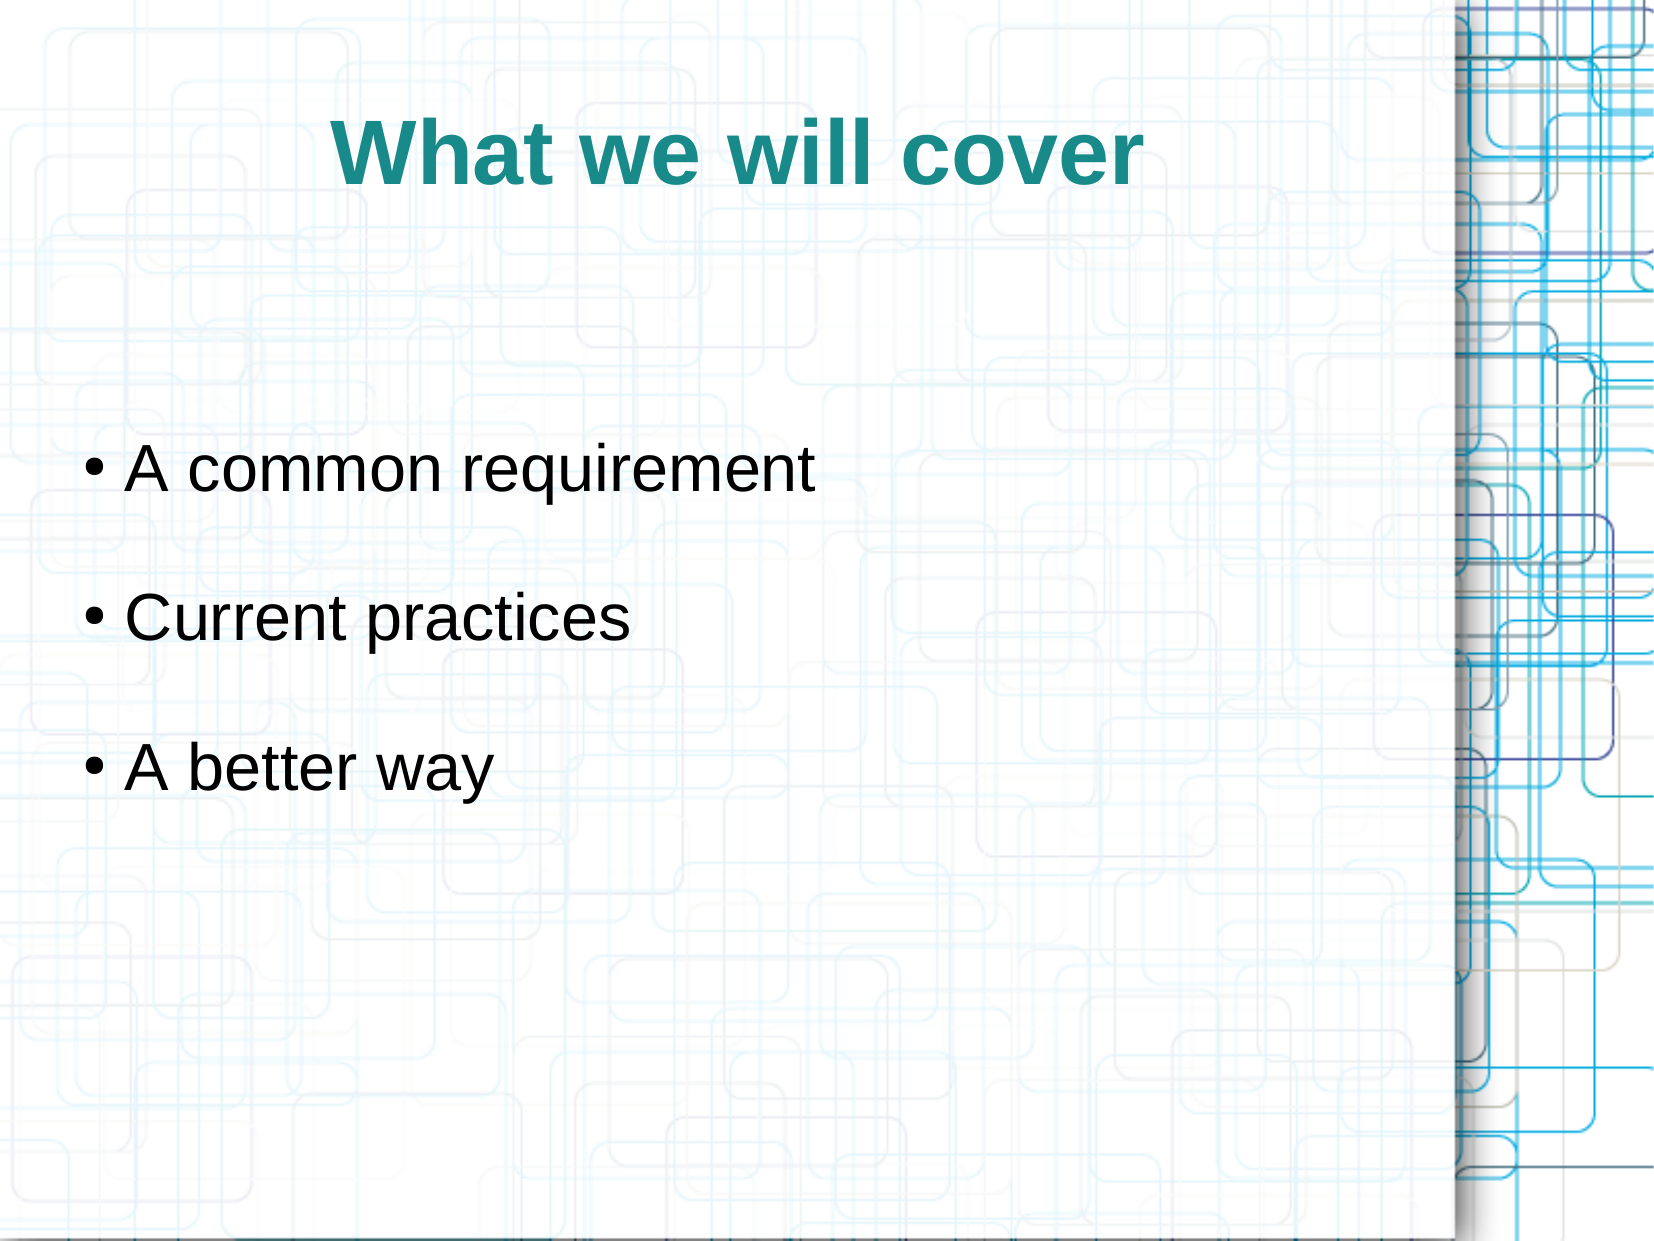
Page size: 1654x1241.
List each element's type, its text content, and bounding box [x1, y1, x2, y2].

picture [0, 0, 1654, 1241]
subtitle A common requirement Current practices A better way [82, 253, 1418, 1057]
title What we will cover [59, 56, 1418, 250]
